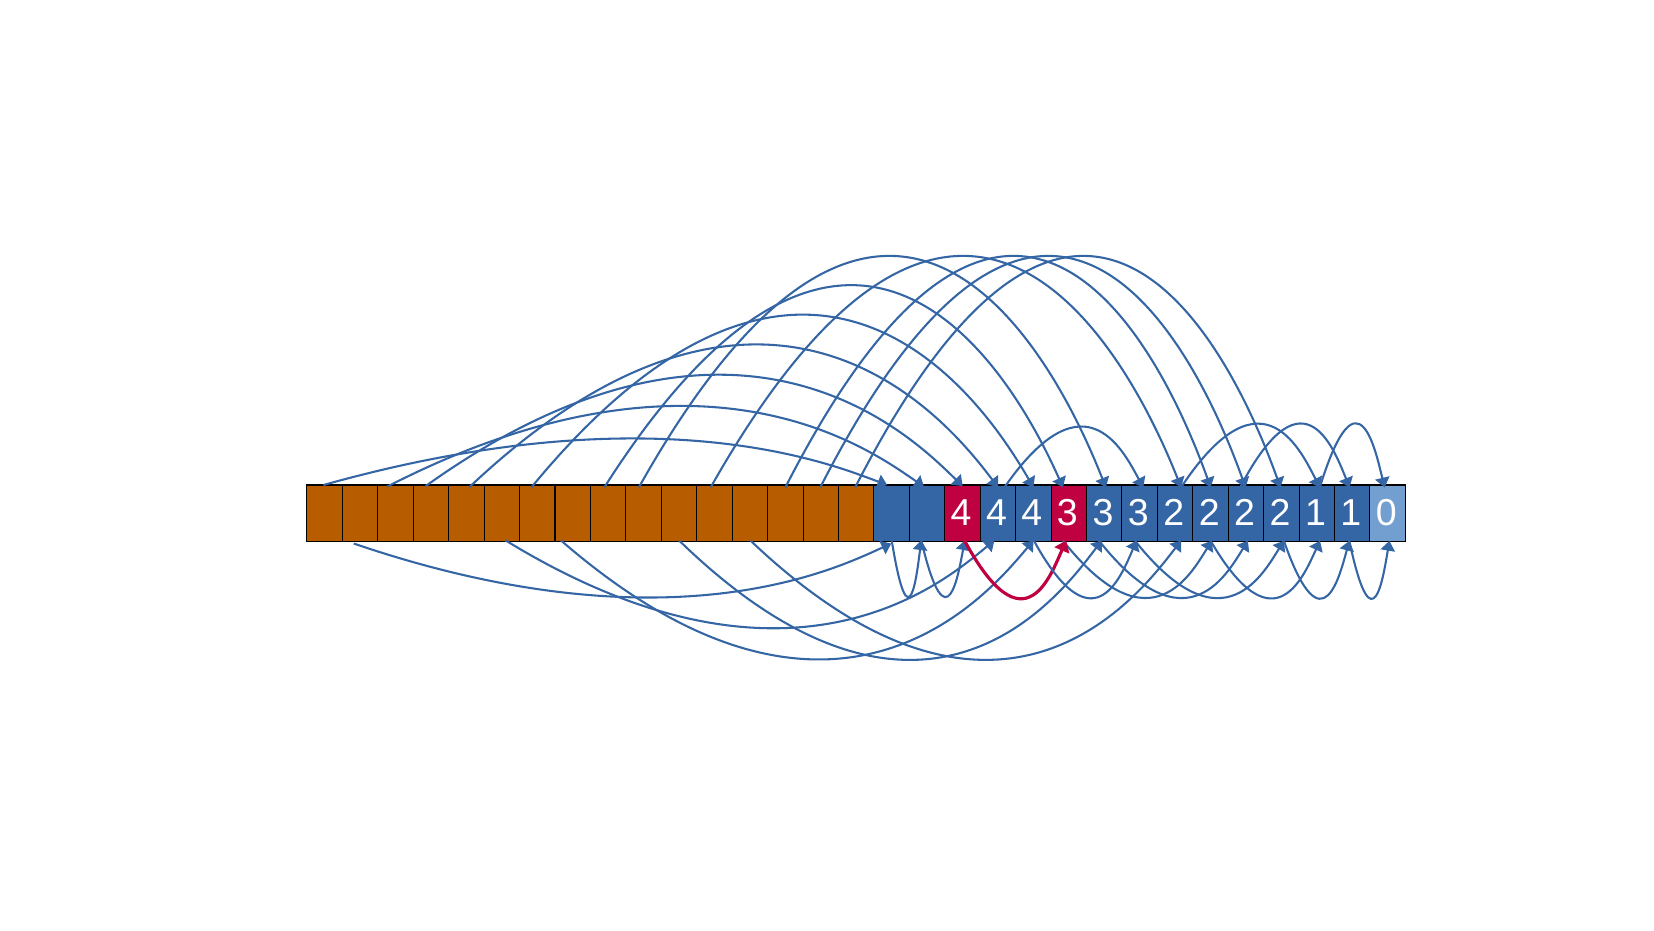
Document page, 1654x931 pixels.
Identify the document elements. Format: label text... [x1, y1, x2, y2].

table_header [910, 486, 944, 541]
table_header 2 [1193, 486, 1228, 541]
table_header [556, 486, 590, 541]
table_header [839, 486, 873, 541]
table_header [804, 486, 838, 541]
table_header [874, 486, 909, 541]
table_header 4 [945, 486, 980, 541]
table_header 1 [1335, 486, 1369, 541]
table_header [343, 486, 377, 541]
table_header [733, 486, 767, 541]
table_header 3 [1052, 486, 1086, 541]
table_header 3 [1122, 486, 1157, 541]
table_header [307, 486, 342, 541]
table_header [485, 486, 519, 541]
table_header [662, 486, 696, 541]
table_header [697, 486, 732, 541]
table_header [414, 486, 448, 541]
table_header [768, 486, 803, 541]
table_header 3 [1087, 486, 1121, 541]
table_header 2 [1264, 486, 1299, 541]
table_header 1 [1300, 486, 1334, 541]
table_header 4 [981, 486, 1015, 541]
table_header 4 [1016, 486, 1051, 541]
table_header 2 [1229, 486, 1263, 541]
table_header [626, 486, 661, 541]
table_header [449, 486, 484, 541]
table_header [591, 486, 625, 541]
table_header [378, 486, 413, 541]
table_header [520, 486, 554, 541]
table_header 2 [1158, 486, 1192, 541]
table_header 0 [1370, 486, 1405, 541]
